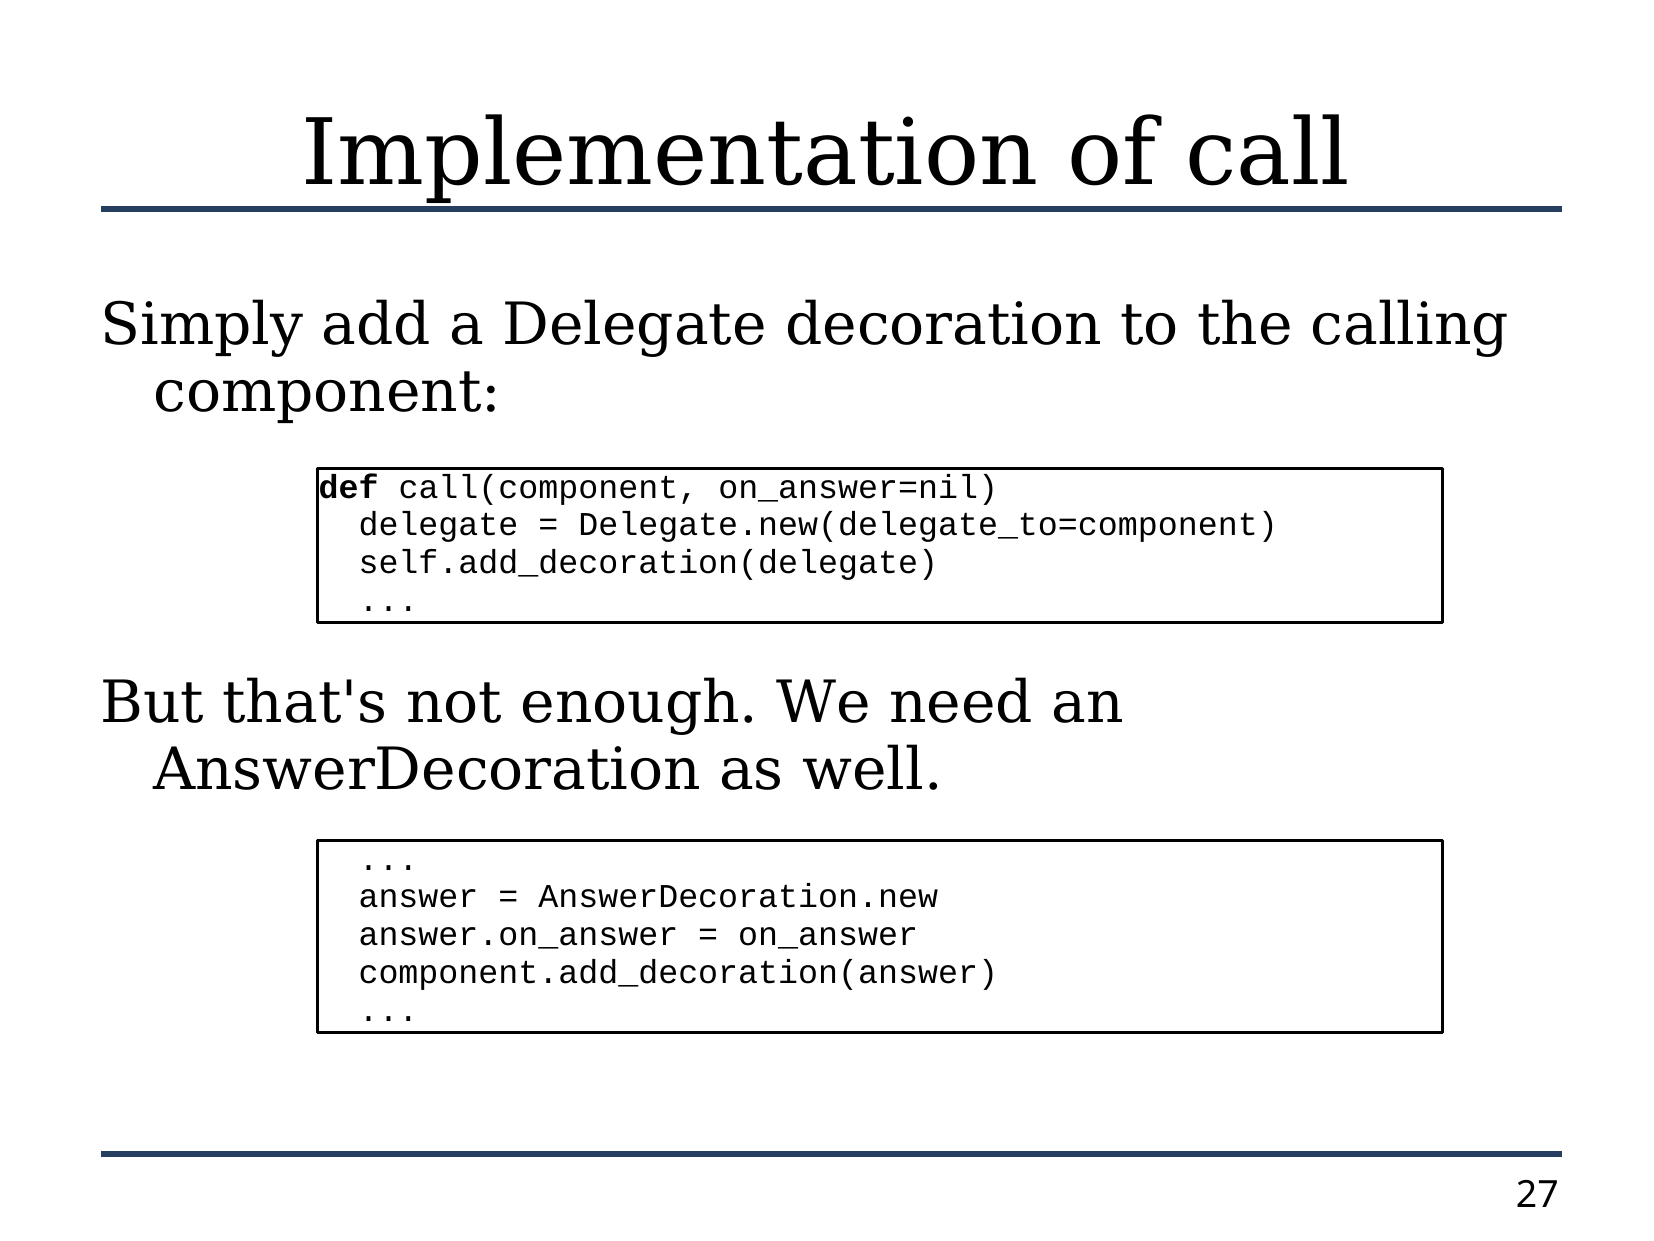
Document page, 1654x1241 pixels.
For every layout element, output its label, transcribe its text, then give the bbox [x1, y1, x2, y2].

list But that's not enough. We need an AnswerDecoration as well. [82, 668, 1571, 837]
text_box ... answer = AnswerDecoration.new answer.on_answer = on_answer component.add_decoration(answer) ... [317, 840, 1443, 1033]
text_box def call(component, on_answer=nil) delegate = Delegate.new(delegate_to=component) self.add_decoration(delegate) ... [317, 468, 1443, 623]
list Simply add a Delegate decoration to the calling component: [82, 290, 1571, 459]
title Implementation of call [82, 49, 1571, 257]
